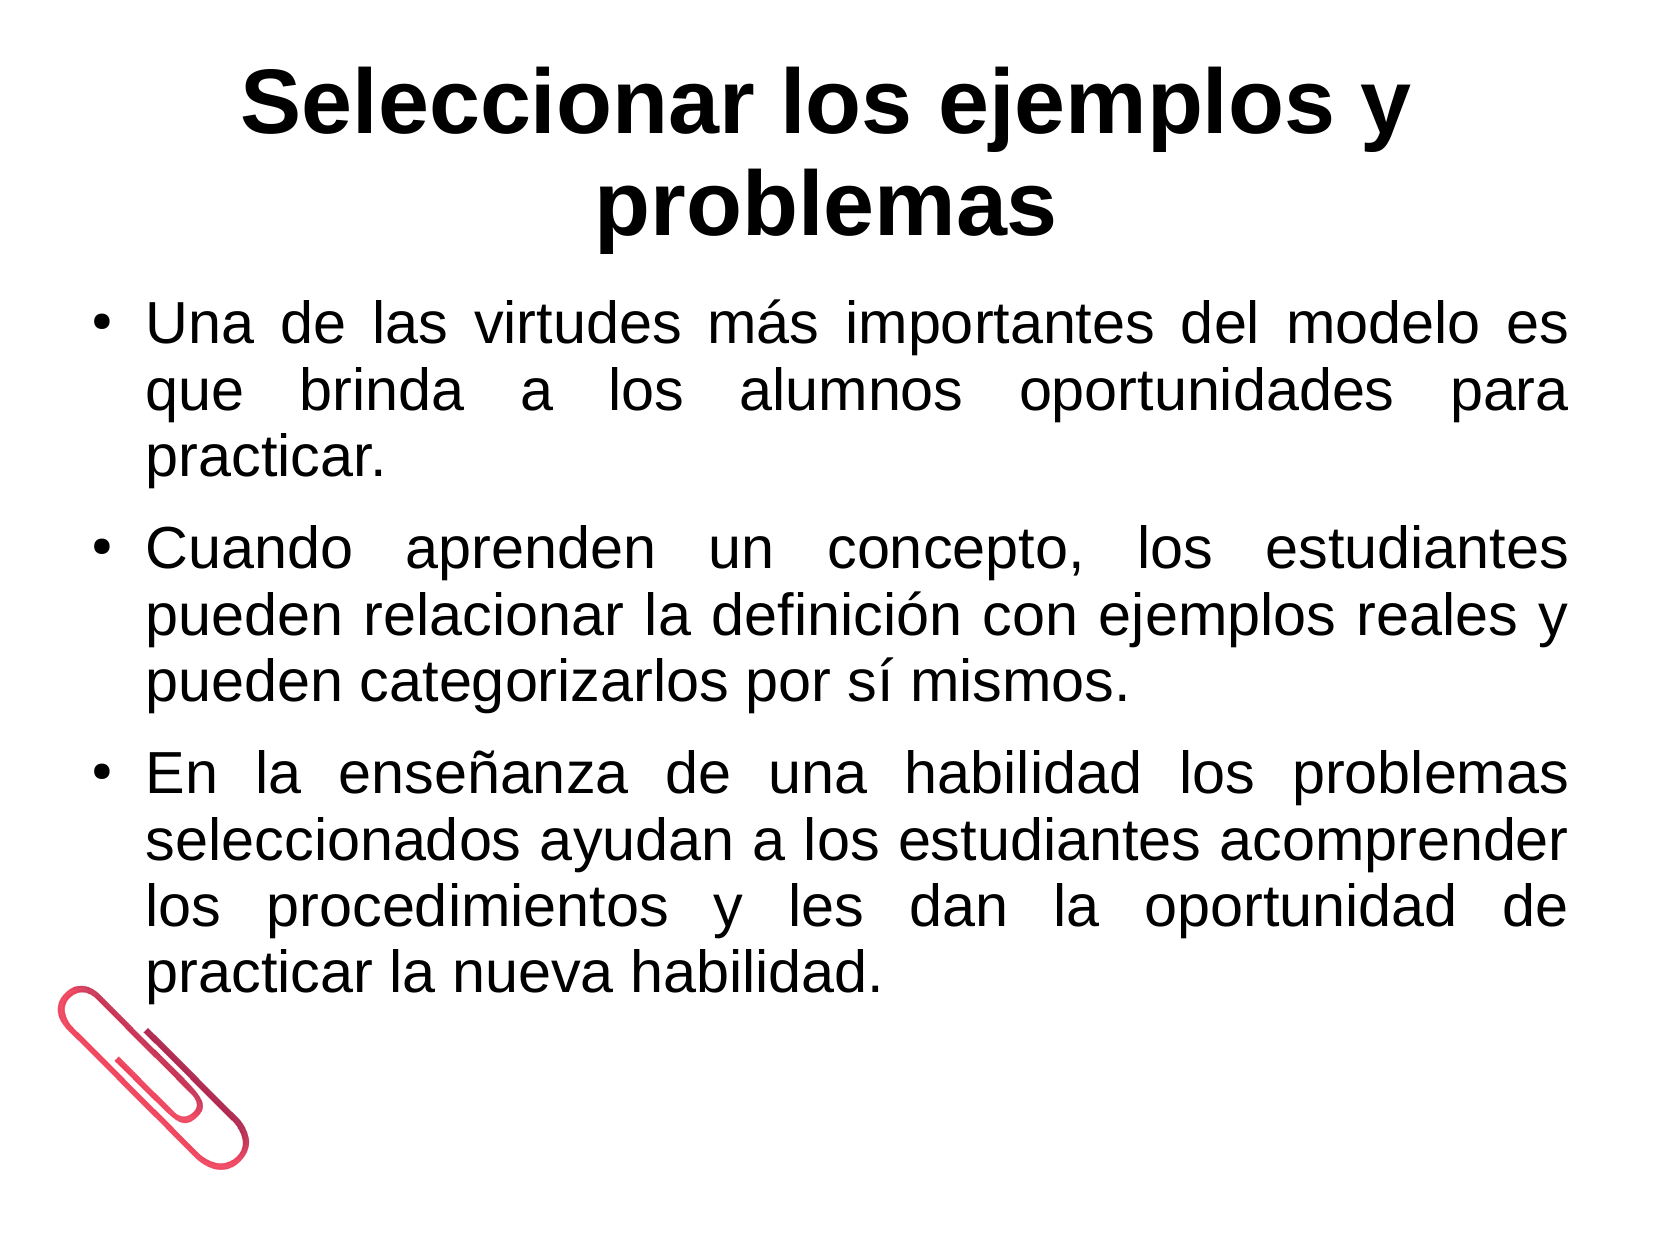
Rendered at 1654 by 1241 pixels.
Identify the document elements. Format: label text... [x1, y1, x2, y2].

list Una de las virtudes más importantes del modelo es que brinda a los alumnos oportunidades para practicar. Cuando aprenden un concepto, los estudiantes pueden relacionar la definición con ejemplos reales y pueden categorizarlos por sí mismos. En la enseñanza de una habilidad los problemas seleccionados ayudan a los estudiantes acomprender los procedimientos y les dan la oportunidad de practicar la nueva habilidad. [82, 290, 1571, 1010]
picture [0, 927, 308, 1229]
title Seleccionar los ejemplos y problemas [82, 49, 1571, 257]
